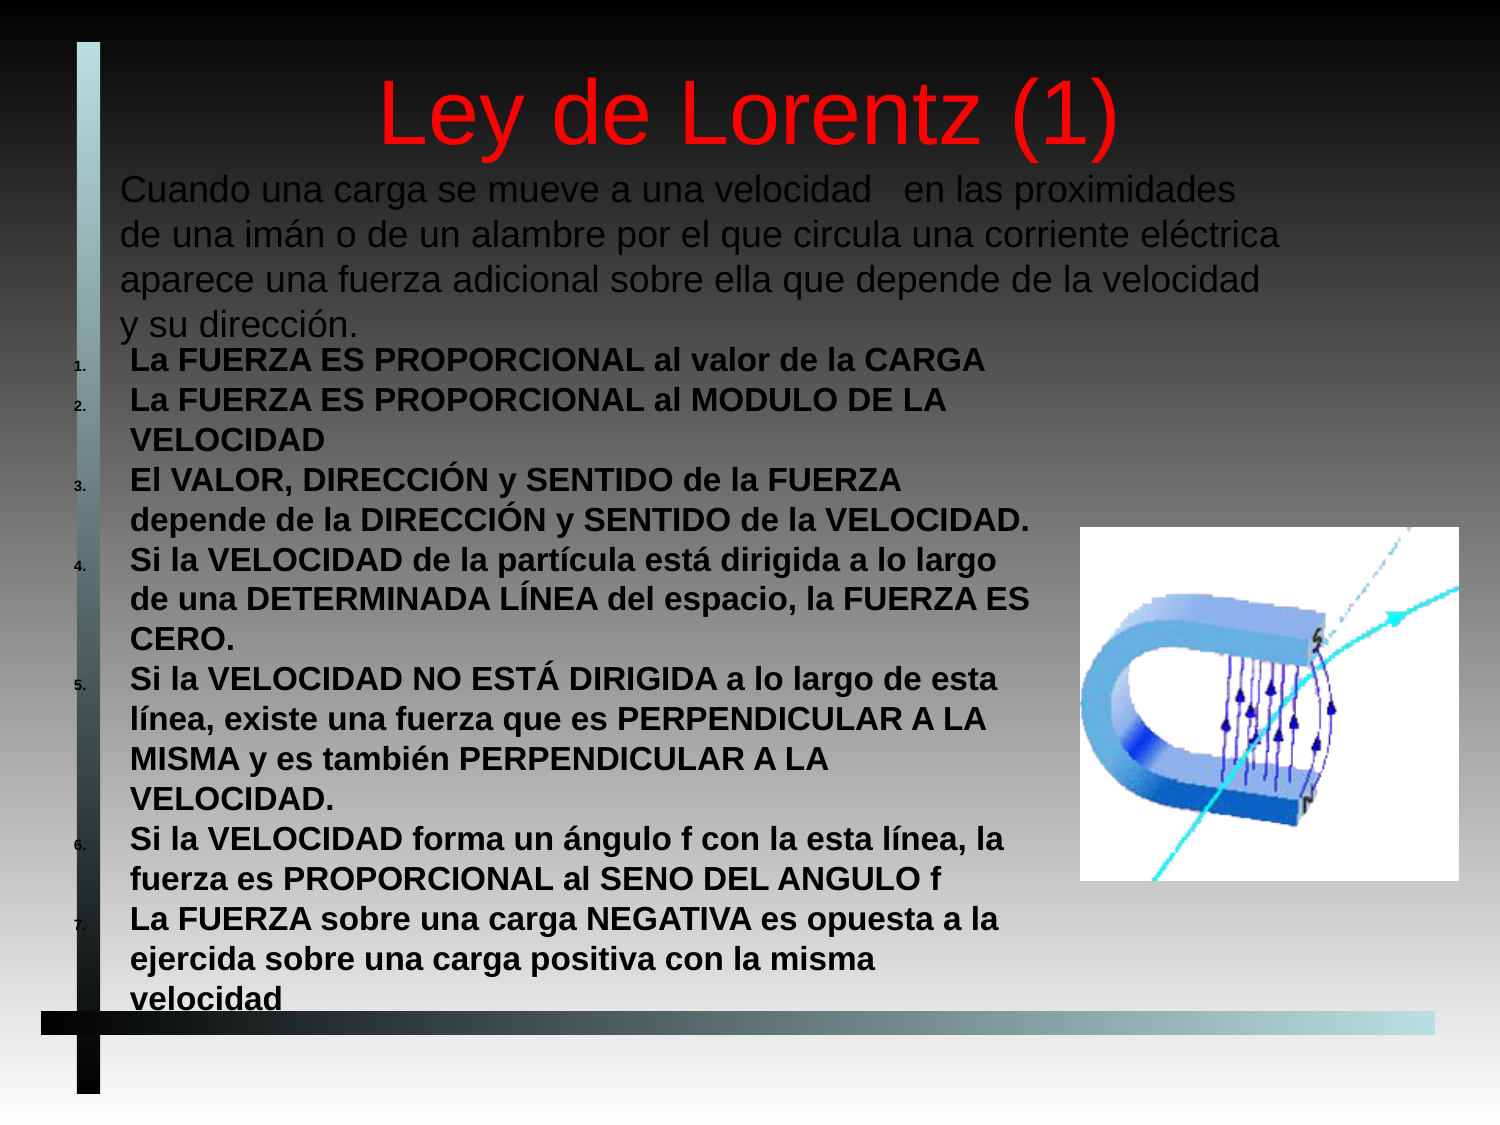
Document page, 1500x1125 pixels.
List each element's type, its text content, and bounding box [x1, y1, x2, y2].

title Ley de Lorentz (1) [75, 45, 1425, 233]
picture [1080, 527, 1459, 881]
text_box La FUERZA ES PROPORCIONAL al valor de la CARGA La FUERZA ES PROPORCIONAL al MODULO DE LA VELOCIDAD El VALOR, DIRECCIÓN y SENTIDO de la FUERZA depende de la DIRECCIÓN y SENTIDO de la VELOCIDAD. Si la VELOCIDAD de la partícula está dirigida a lo largo de una DETERMINADA LÍNEA del espacio, la FUERZA ES CERO. Si la VELOCIDAD NO ESTÁ DIRIGIDA a lo largo de esta línea, existe una fuerza que es PERPENDICULAR A LA MISMA y es también PERPENDICULAR A LA VELOCIDAD. Si la VELOCIDAD forma un ángulo f con la esta línea, la fuerza es PROPORCIONAL al SENO DEL ANGULO f La FUERZA sobre una carga NEGATIVA es opuesta a la ejercida sobre una carga positiva con la misma velocidad [59, 330, 1052, 1083]
text_box Cuando una carga se mueve a una velocidad en las proximidades de una imán o de un alambre por el que circula una corriente eléctrica aparece una fuerza adicional sobre ella que depende de la velocidad y su dirección. [104, 157, 1298, 353]
